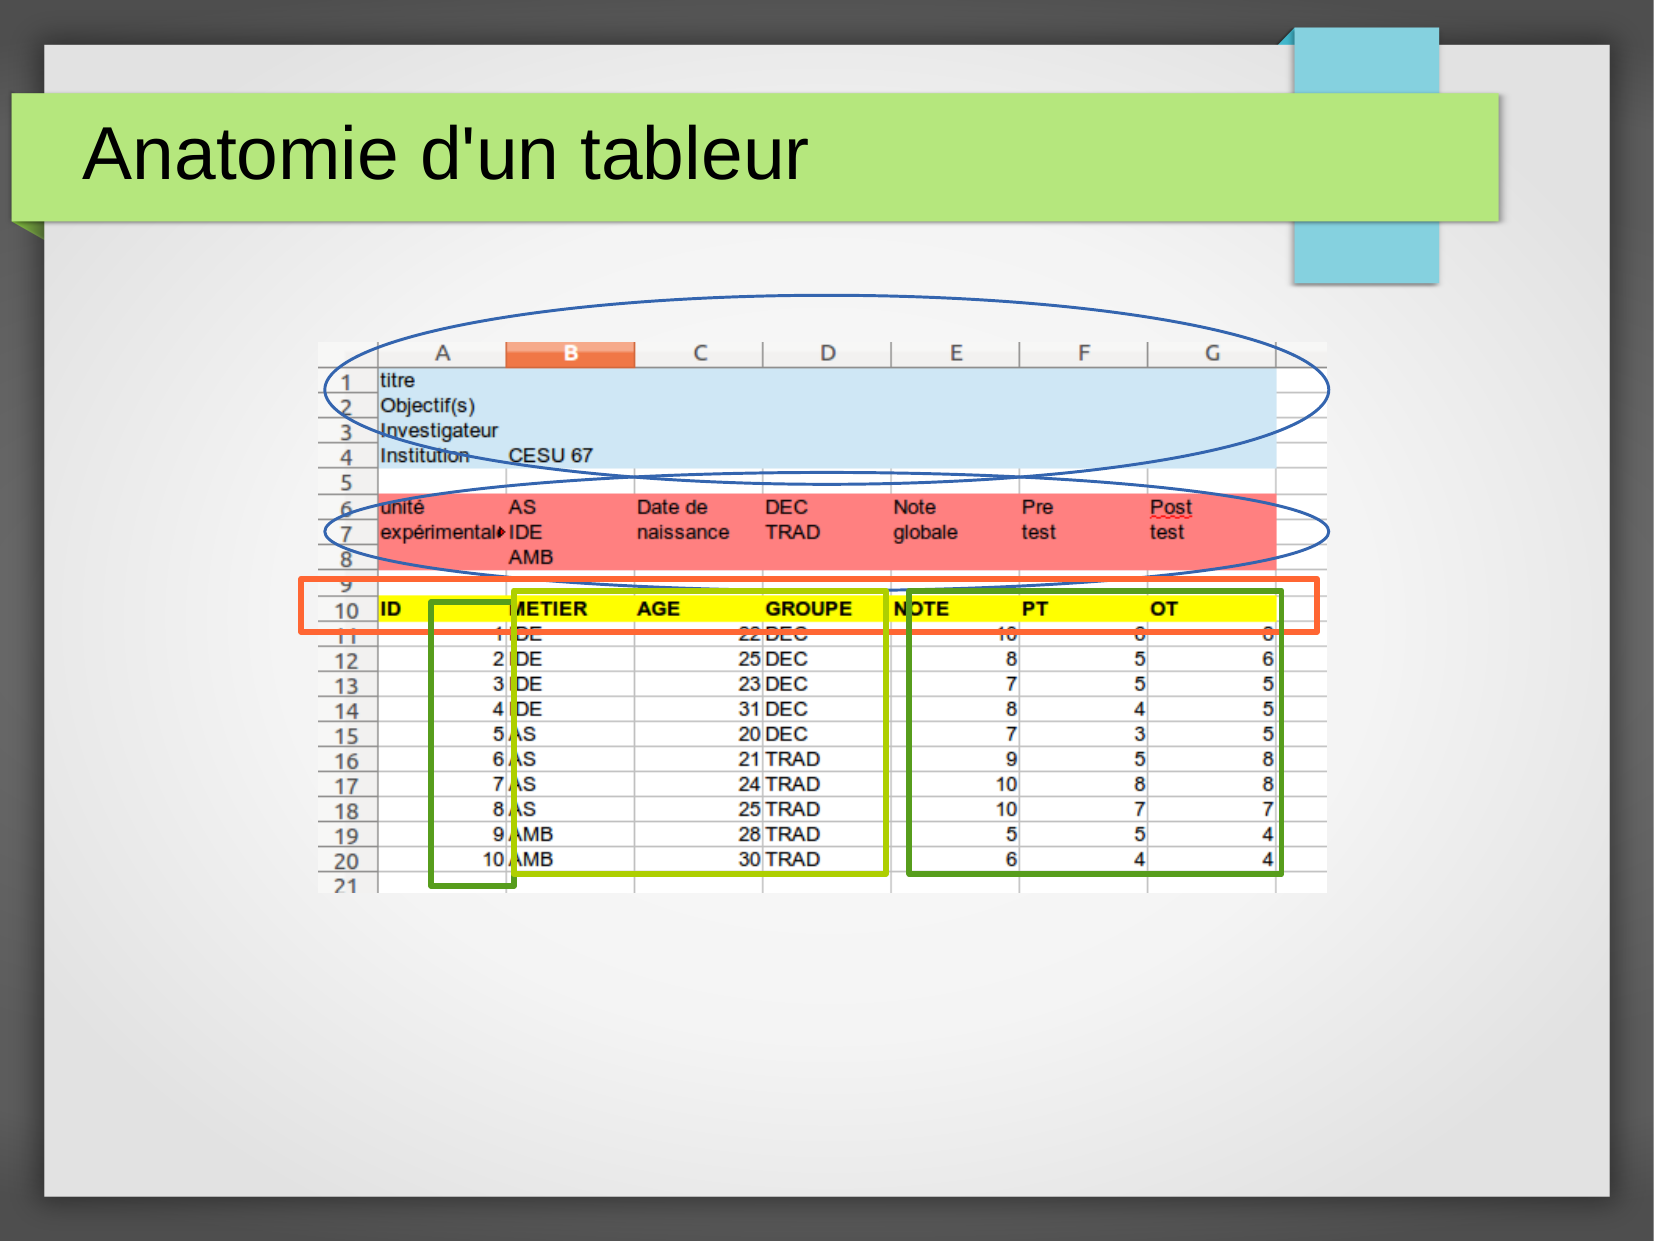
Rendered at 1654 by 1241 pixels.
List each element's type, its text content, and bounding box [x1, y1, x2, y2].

title Anatomie d'un tableur [82, 94, 1264, 213]
picture [0, 0, 1654, 1241]
